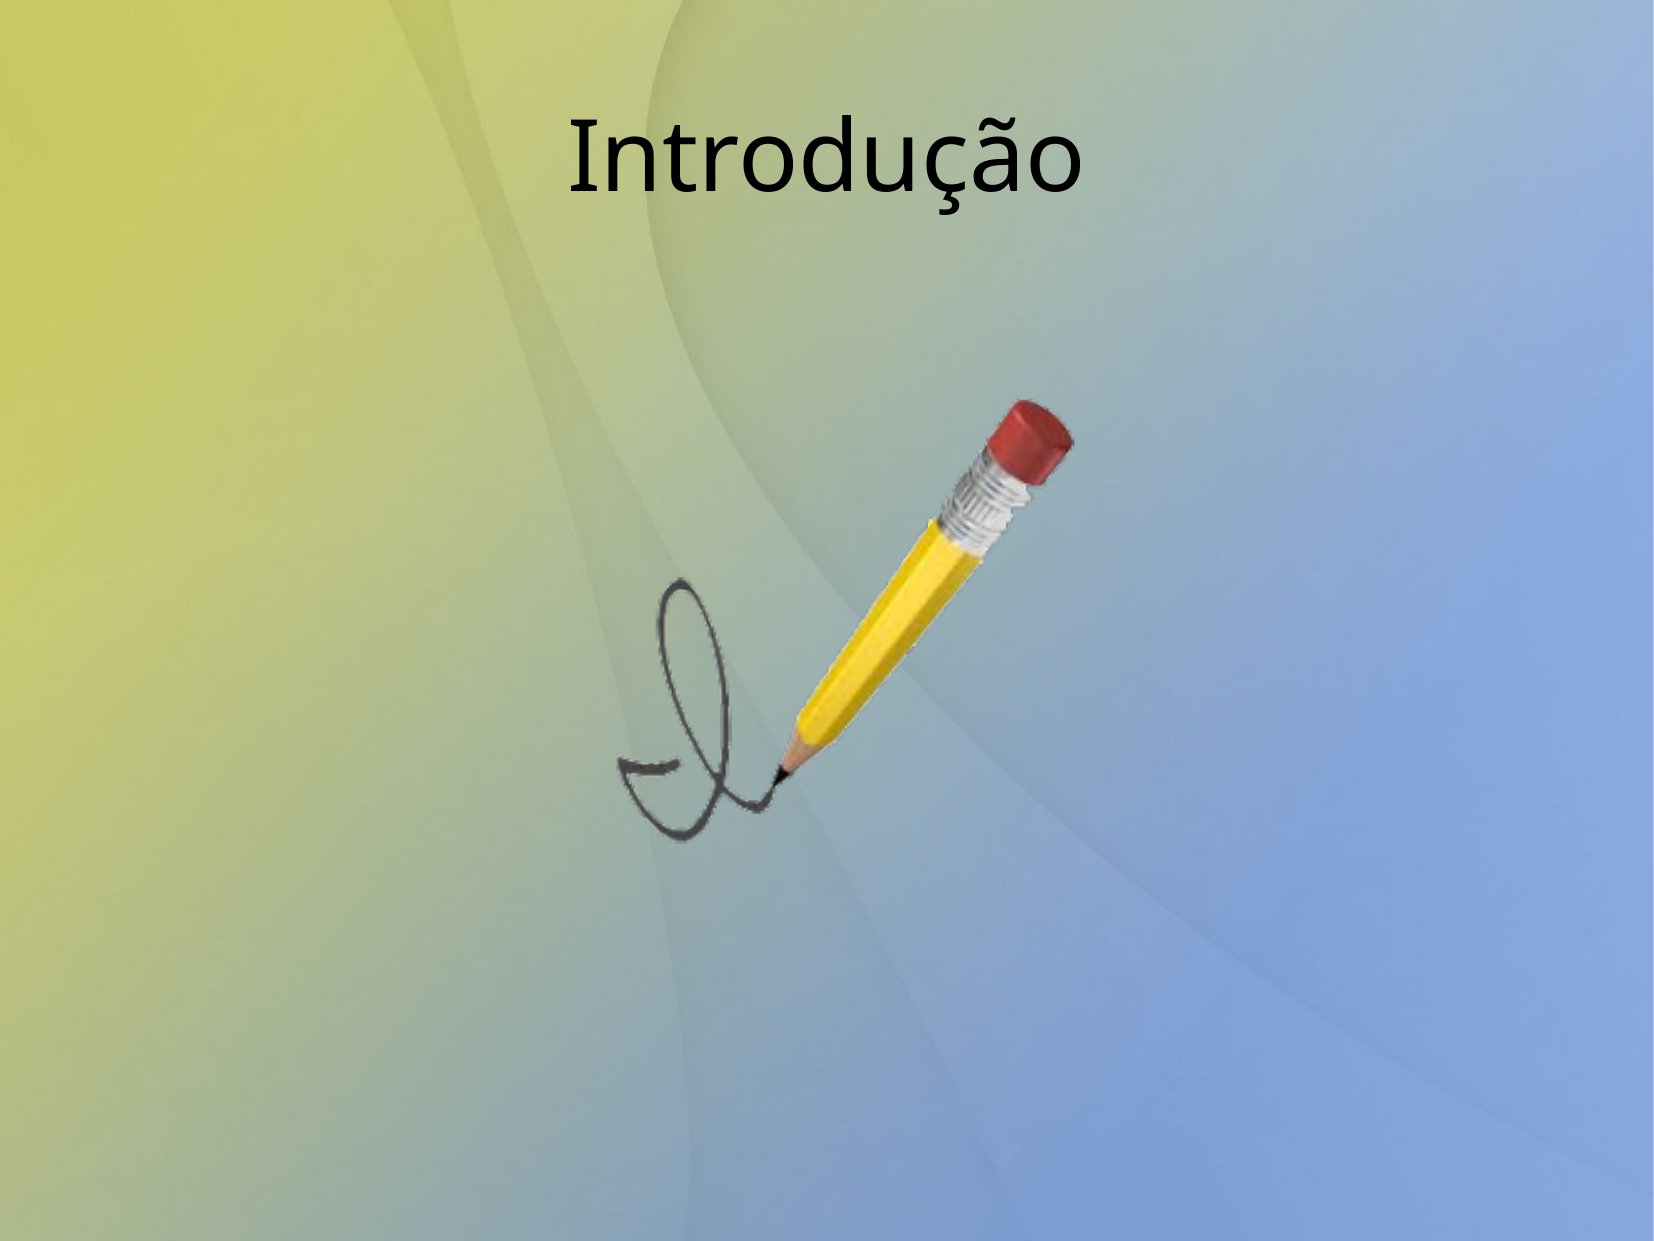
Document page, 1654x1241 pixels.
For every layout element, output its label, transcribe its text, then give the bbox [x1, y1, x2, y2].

title Introdução [82, 49, 1571, 257]
picture [0, 0, 1654, 1241]
